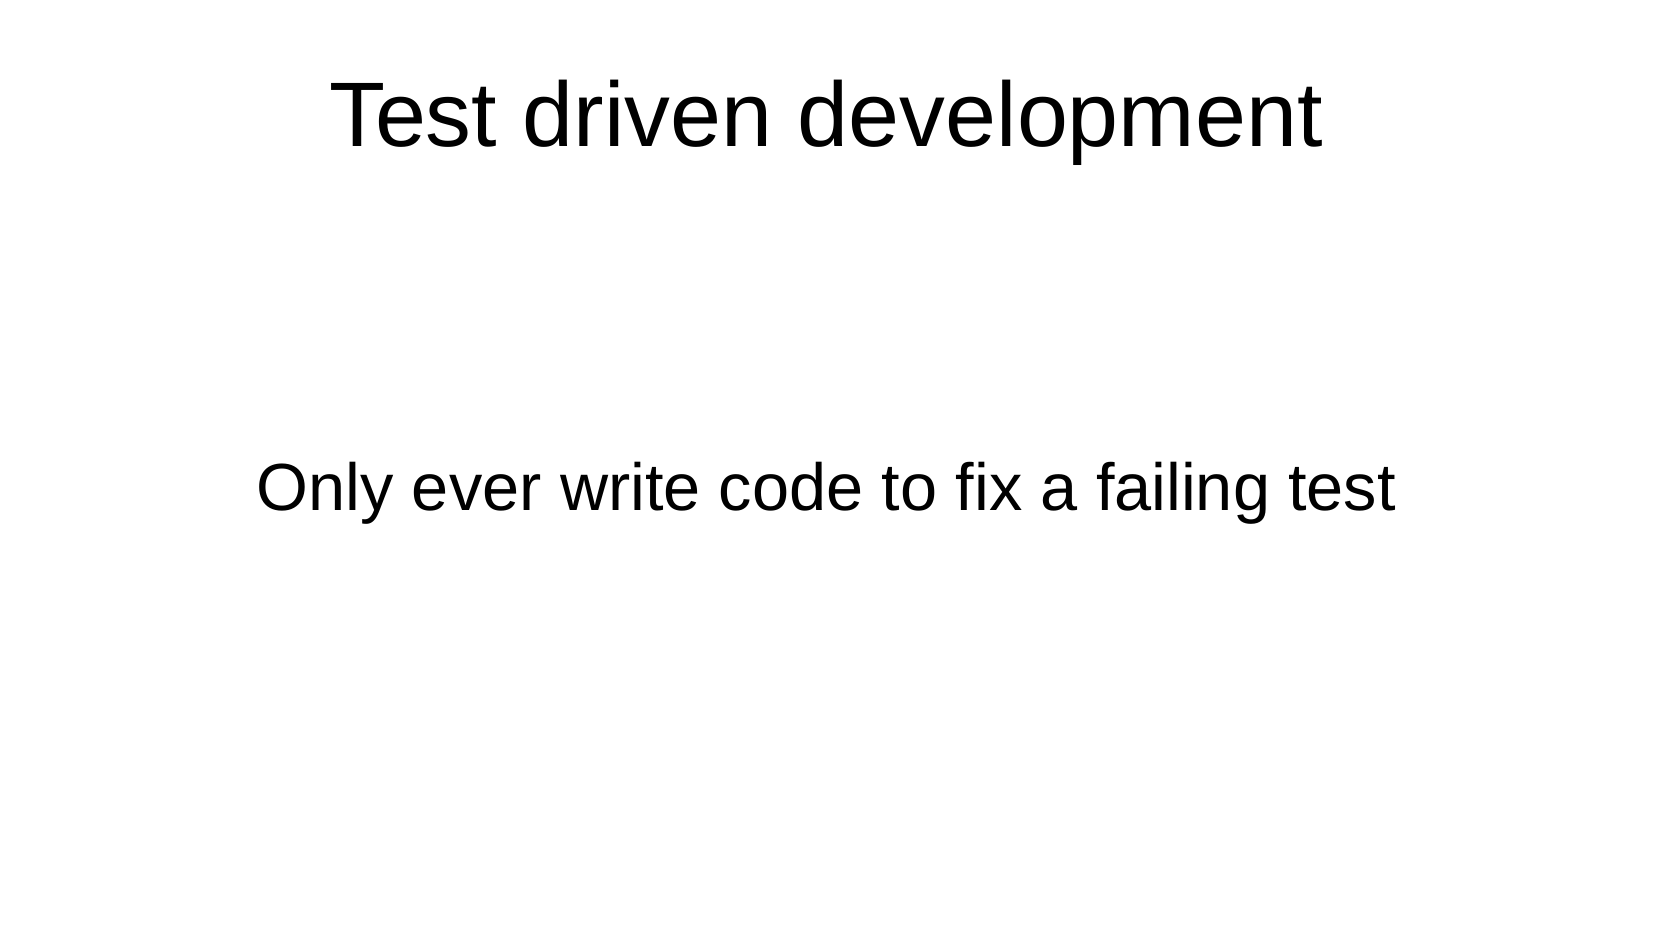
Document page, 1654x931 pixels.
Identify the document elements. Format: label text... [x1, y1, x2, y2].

title Test driven development [82, 37, 1571, 193]
subtitle Only ever write code to fix a failing test [82, 217, 1571, 758]
